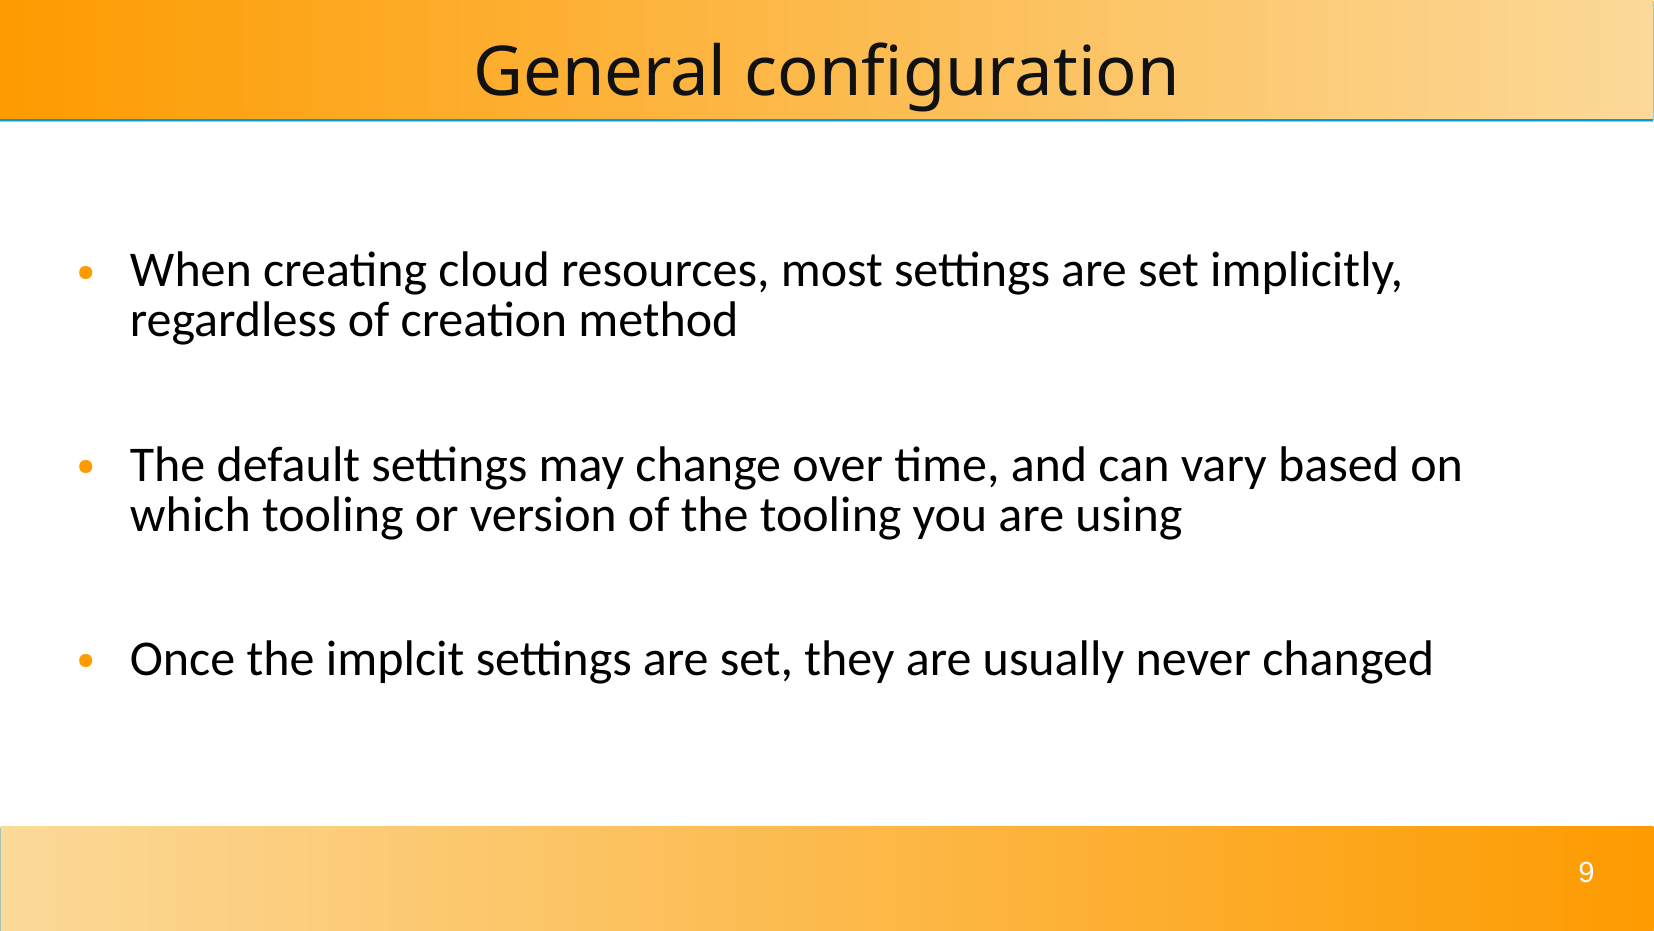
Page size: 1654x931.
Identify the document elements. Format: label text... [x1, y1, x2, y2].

title Networking [1101, 827, 1105, 930]
list When creating cloud resources, most settings are set implicitly, regardless of creation method The default settings may change over time, and can vary based on which tooling or version of the tooling you are using Once the implcit settings are set, they are usually never changed [59, 177, 1595, 768]
title General configuration [59, 26, 1595, 111]
